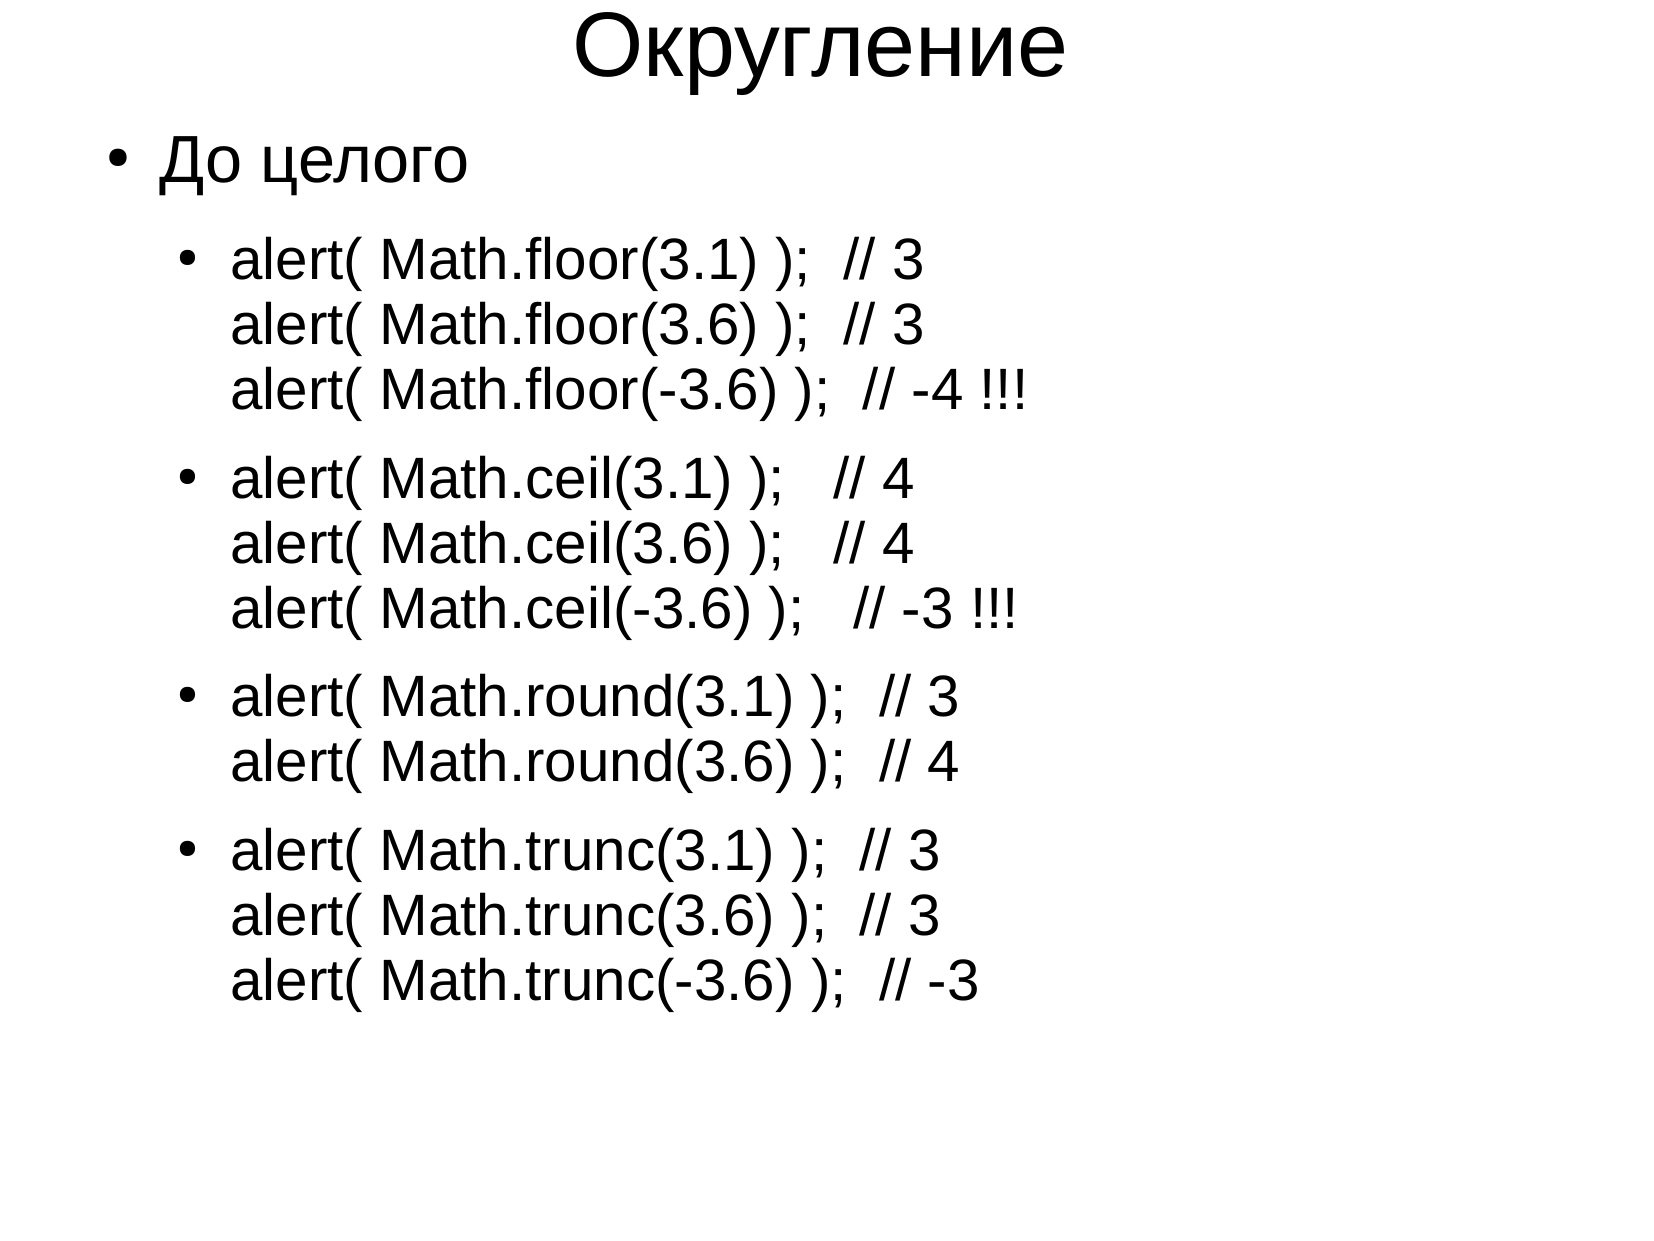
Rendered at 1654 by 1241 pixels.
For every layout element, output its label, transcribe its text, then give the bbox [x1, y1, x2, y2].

list До целого alert( Math.floor(3.1) ); // 3 alert( Math.floor(3.6) ); // 3 alert( Math.floor(-3.6) ); // -4 !!! alert( Math.ceil(3.1) ); // 4 alert( Math.ceil(3.6) ); // 4 alert( Math.ceil(-3.6) ); // -3 !!! alert( Math.round(3.1) ); // 3 alert( Math.round(3.6) ); // 4 alert( Math.trunc(3.1) ); // 3 alert( Math.trunc(3.6) ); // 3 alert( Math.trunc(-3.6) ); // -3 [88, 122, 1577, 1011]
title Округление [76, 0, 1565, 148]
